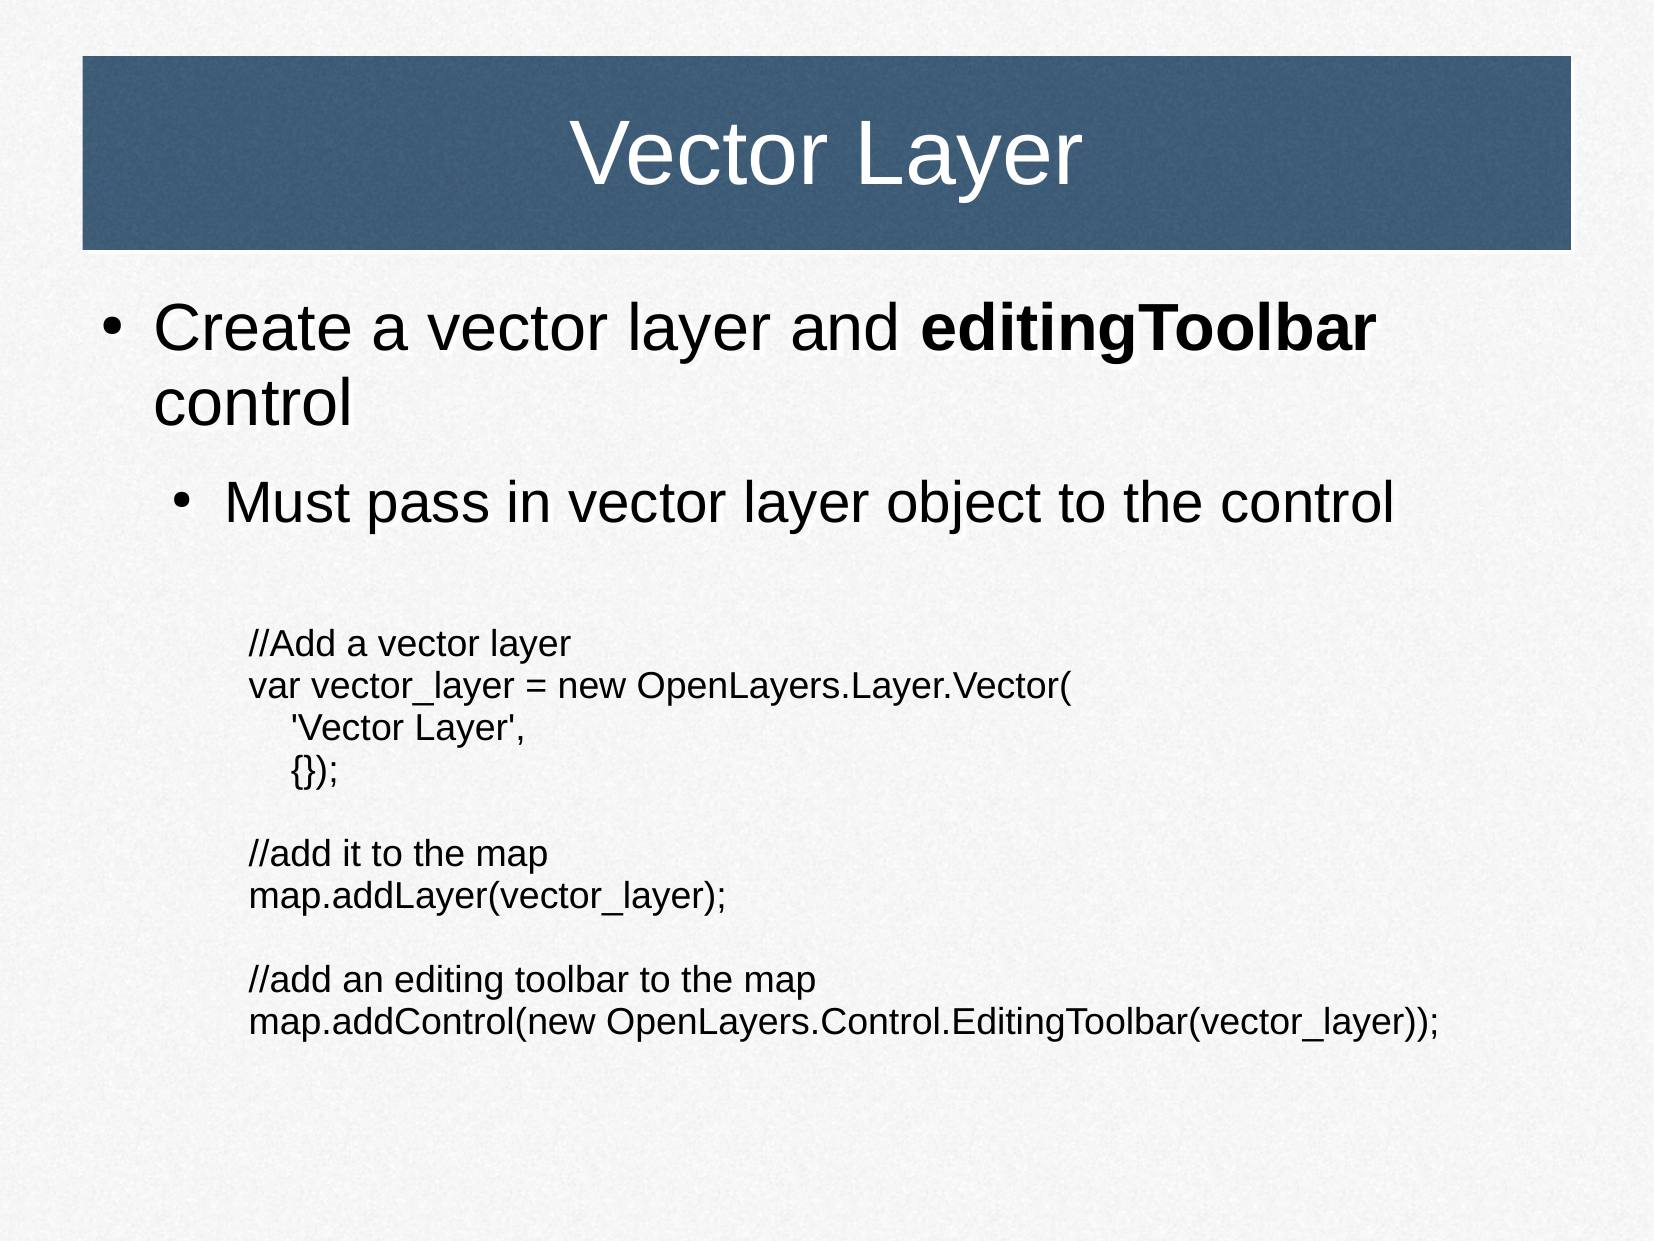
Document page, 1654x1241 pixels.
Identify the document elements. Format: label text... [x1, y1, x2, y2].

list Create a vector layer and editingToolbar control Must pass in vector layer object to the control [82, 290, 1571, 1109]
title Vector Layer [82, 56, 1571, 250]
picture [0, 0, 1654, 1241]
text_box //Add a vector layer var vector_layer = new OpenLayers.Layer.Vector( 'Vector Layer', {}); //add it to the map map.addLayer(vector_layer); //add an editing toolbar to the map map.addControl(new OpenLayers.Control.EditingToolbar(vector_layer)); [150, 615, 1466, 1051]
